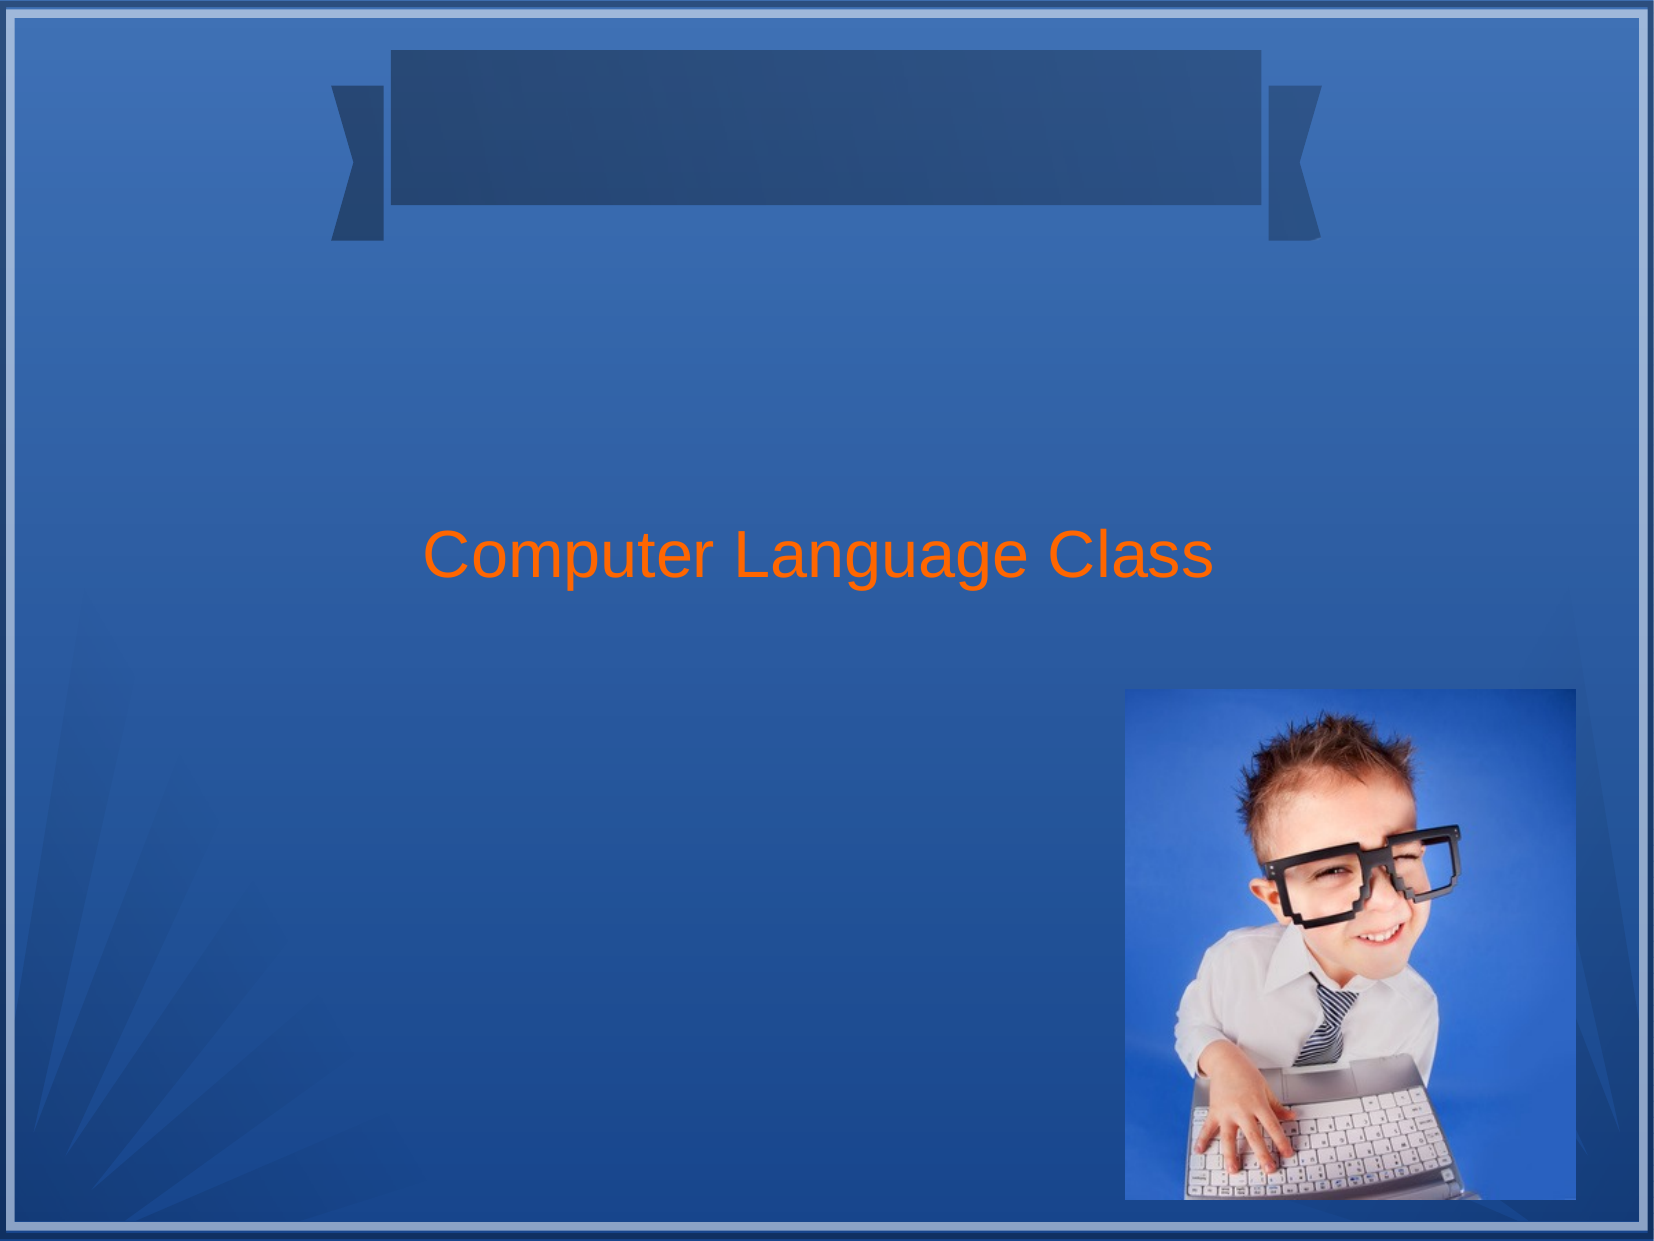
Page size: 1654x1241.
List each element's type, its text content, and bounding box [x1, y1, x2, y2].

picture [1125, 689, 1576, 1201]
subtitle Computer Language Class [75, 75, 1564, 1035]
title [389, 47, 1264, 75]
